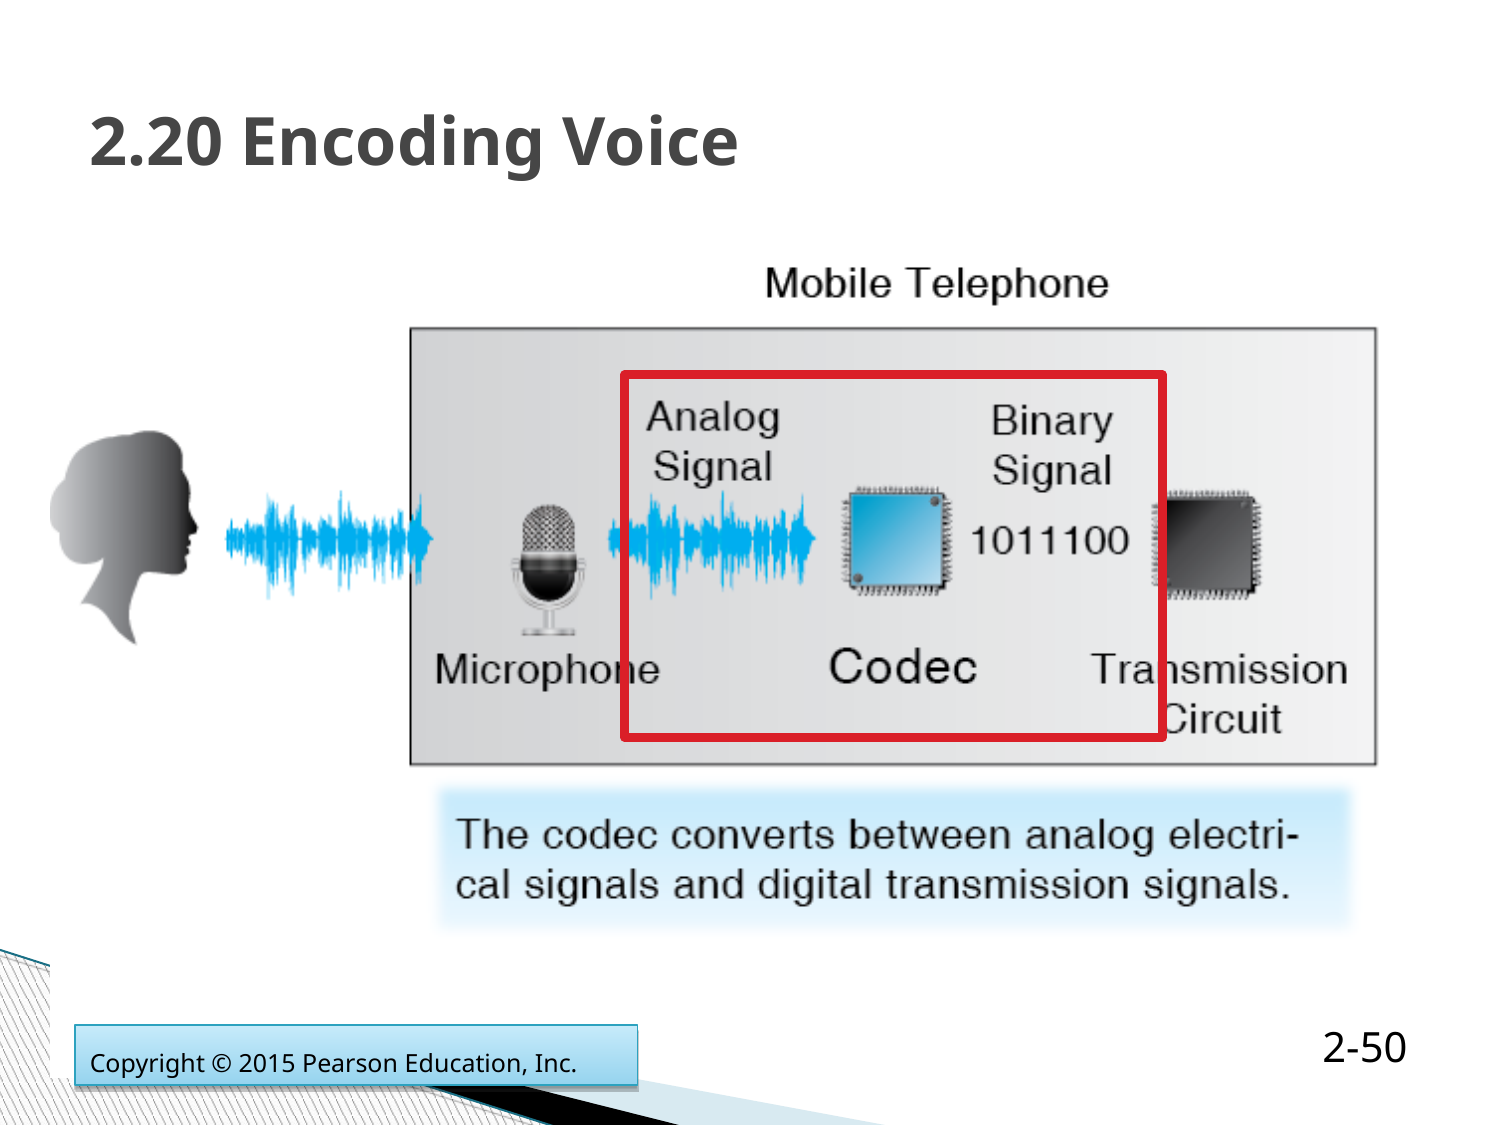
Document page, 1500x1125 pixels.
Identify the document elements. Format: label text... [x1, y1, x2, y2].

slide_number 2-<number> [1275, 1025, 1423, 1085]
picture [0, 262, 1500, 1125]
title 2.20 Encoding Voice [75, 45, 1425, 233]
footer Copyright © 2015 Pearson Education, Inc. [75, 1025, 638, 1085]
